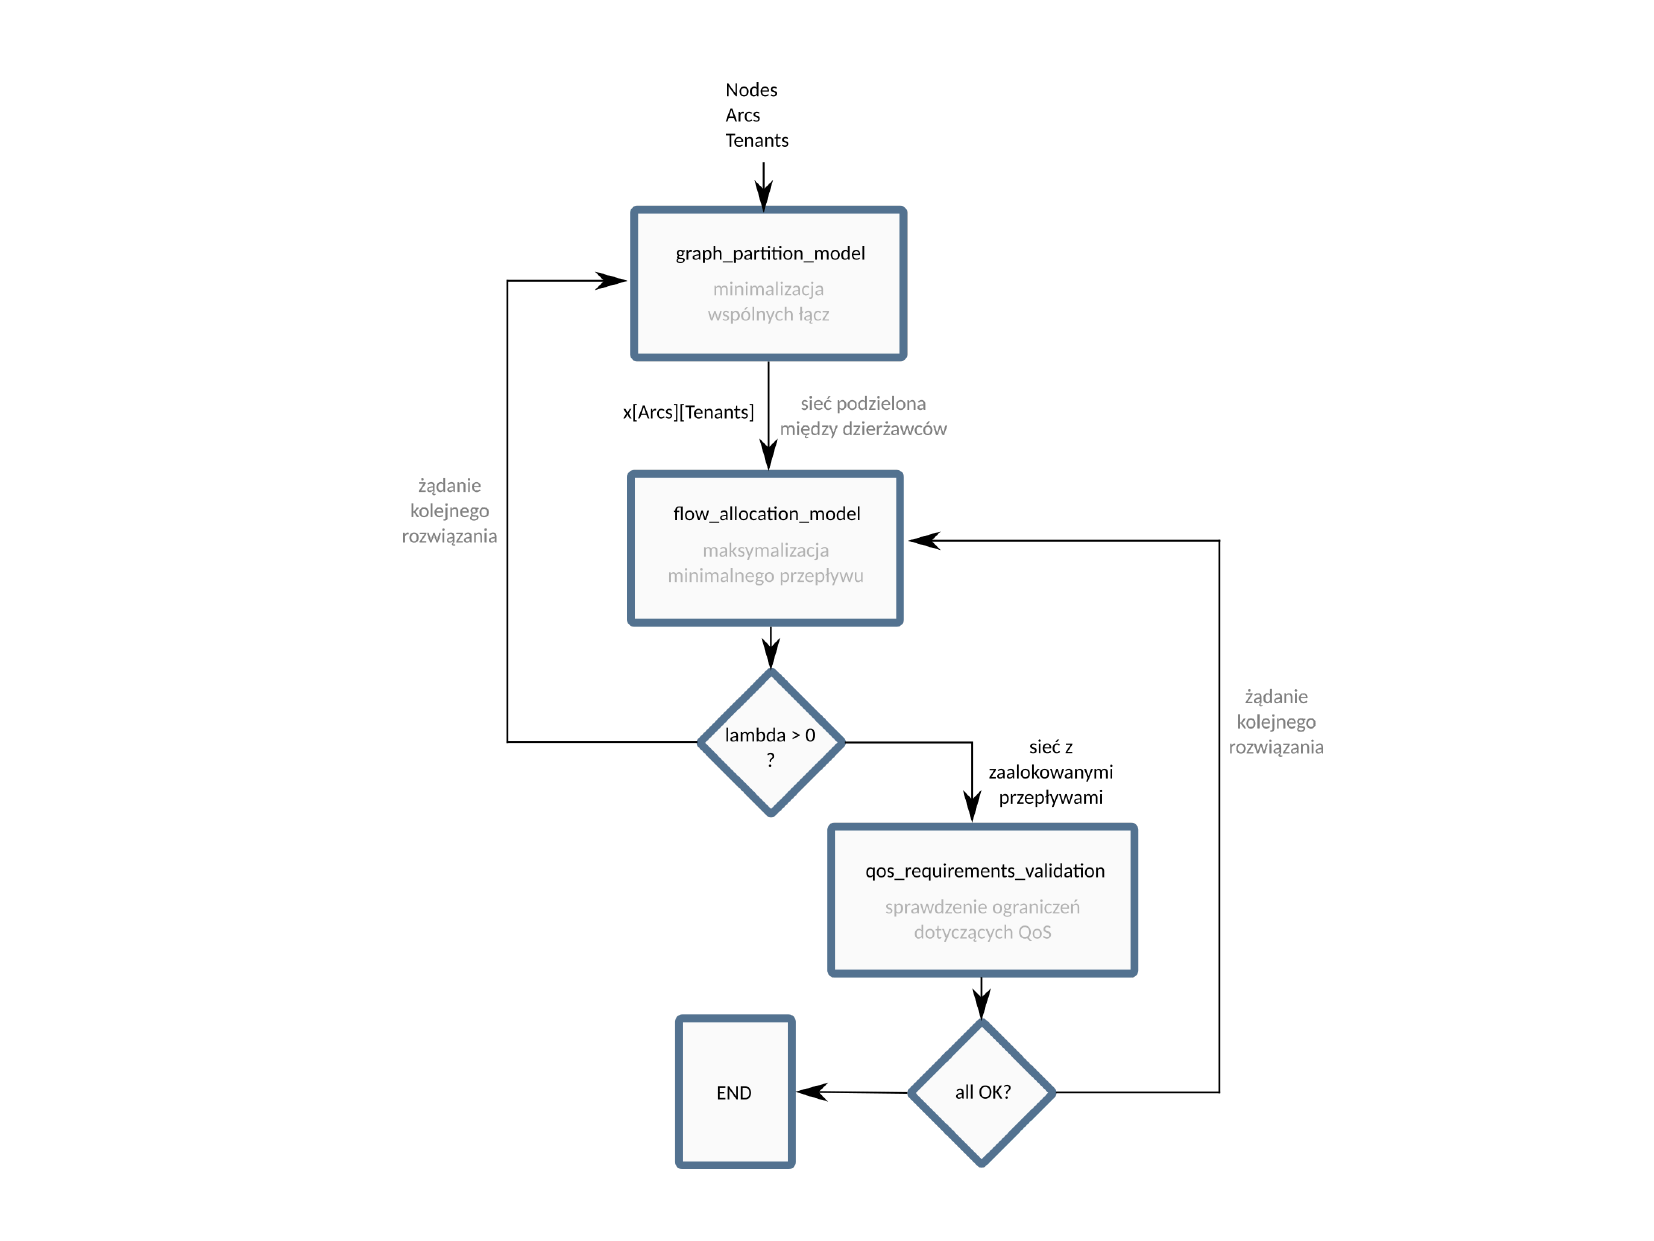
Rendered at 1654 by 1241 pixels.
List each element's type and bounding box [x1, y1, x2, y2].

picture [403, 82, 1323, 1169]
